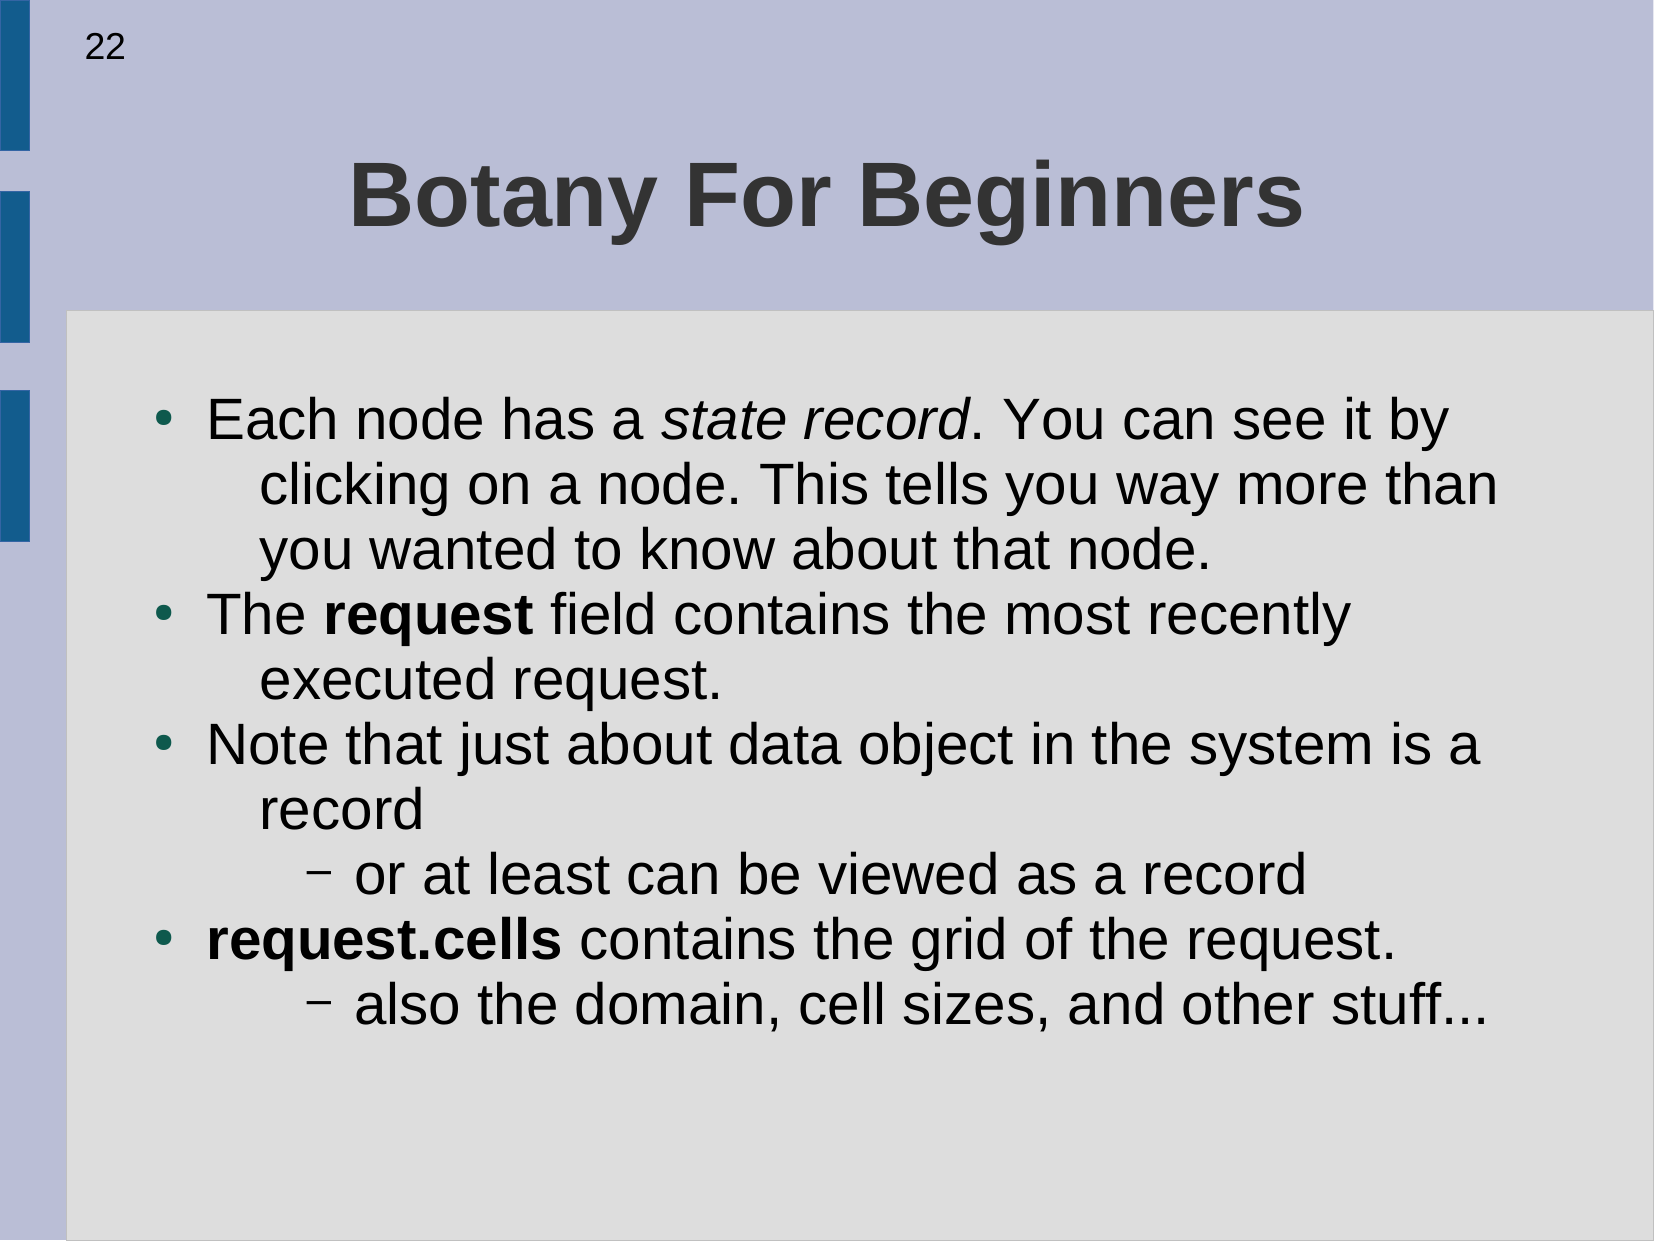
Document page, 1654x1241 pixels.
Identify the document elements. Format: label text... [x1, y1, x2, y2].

list Each node has a state record. You can see it by clicking on a node. This tells you way more than you wanted to know about that node. The request field contains the most recently executed request. Note that just about data object in the system is a record or at least can be viewed as a record request.cells contains the grid of the request. also the domain, cell sizes, and other stuff... [117, 386, 1590, 1037]
title Botany For Beginners [121, 91, 1534, 299]
text_box <number> [69, 18, 271, 92]
